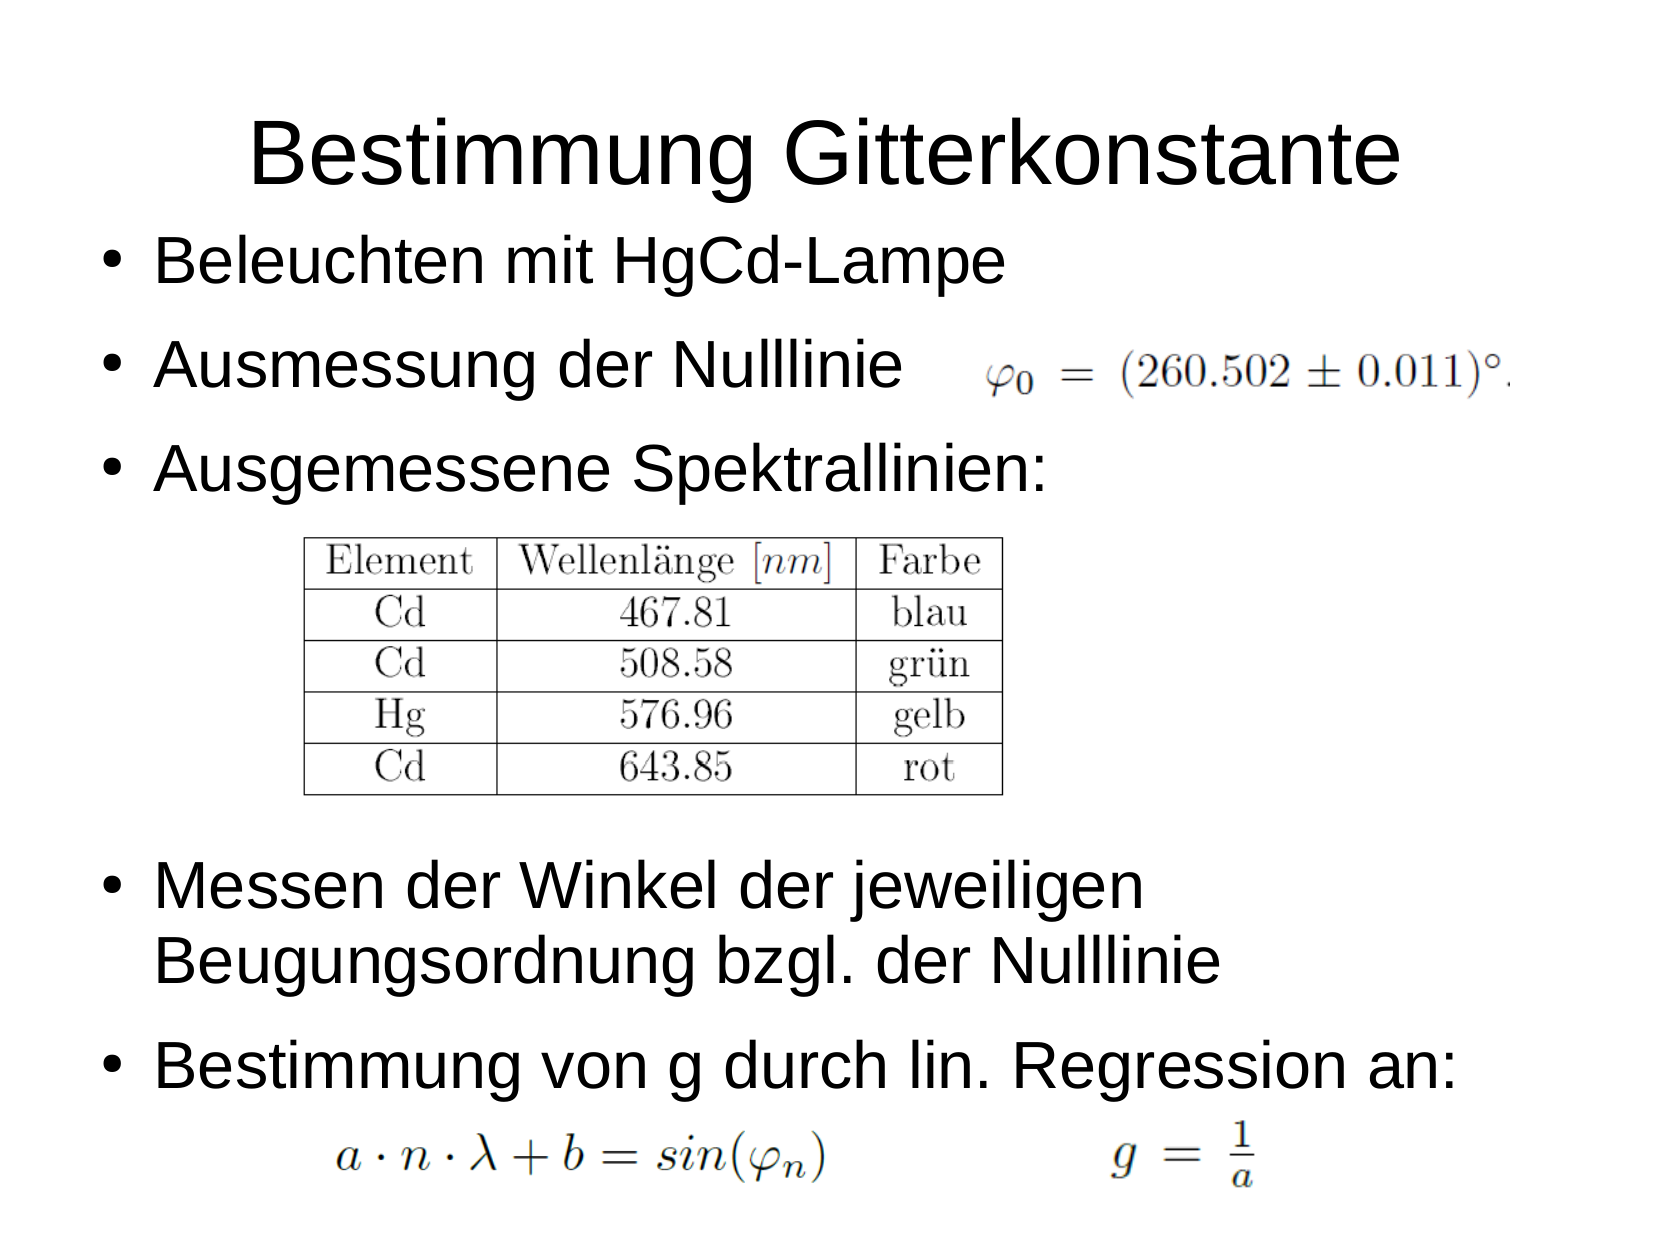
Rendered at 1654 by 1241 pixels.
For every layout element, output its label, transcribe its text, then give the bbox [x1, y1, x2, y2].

picture [330, 1117, 829, 1193]
list Beleuchten mit HgCd-Lampe Ausmessung der Nulllinie Ausgemessene Spektrallinien: Messen der Winkel der jeweiligen Beugungsordnung bzgl. der Nulllinie Bestimmung von g durch lin. Regression an: [82, 222, 1571, 1241]
picture [295, 531, 1017, 803]
picture [968, 342, 1510, 410]
picture [1098, 1105, 1265, 1205]
title Bestimmung Gitterkonstante [82, 49, 1571, 222]
